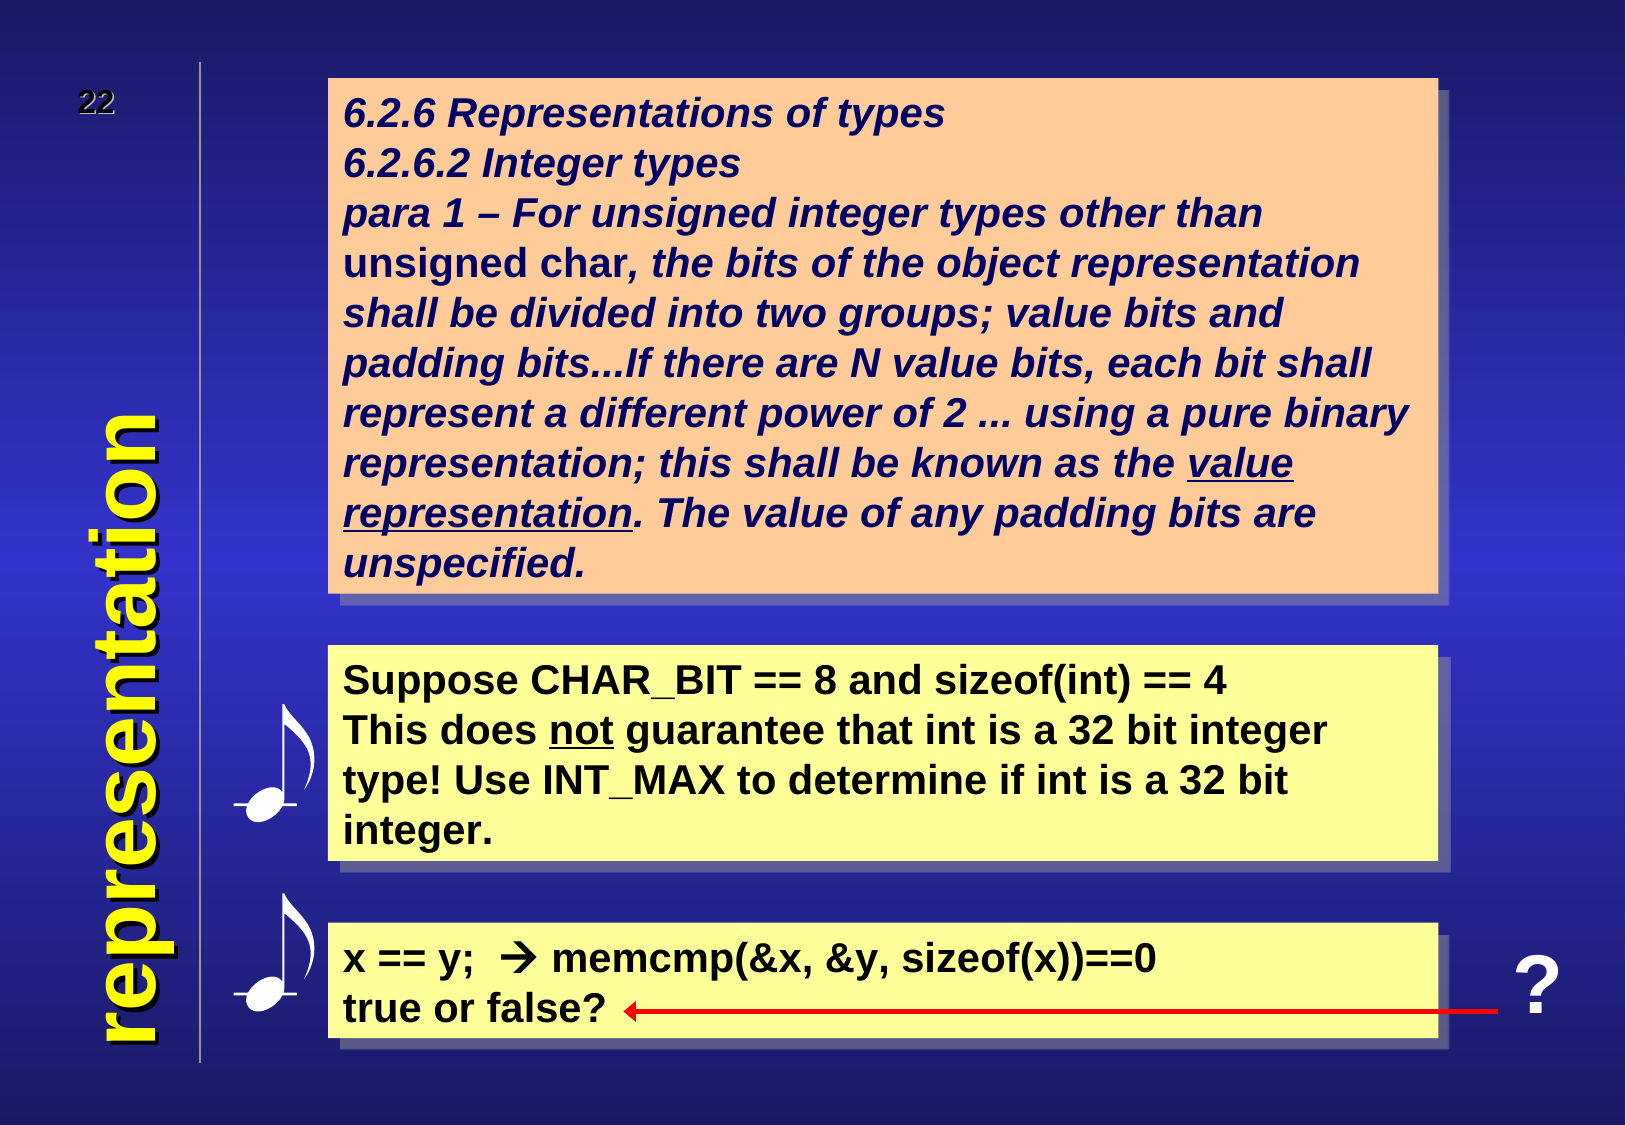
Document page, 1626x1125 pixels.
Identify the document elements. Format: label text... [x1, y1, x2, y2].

text_box [233, 704, 315, 823]
text_box x == y;  memcmp(&x, &y, sizeof(x))==0 true or false? [328, 922, 1439, 1039]
list [212, 62, 1593, 1063]
text_box 6.2.6 Representations of types 6.2.6.2 Integer types para 1 – For unsigned integer types other than unsigned char, the bits of the object representation shall be divided into two groups; value bits and padding bits...If there are N value bits, each bit shall represent a different power of 2 ... using a pure binary representation; this shall be known as the value representation. The value of any padding bits are unspecified. [328, 78, 1439, 594]
text_box [233, 893, 315, 1012]
title representation [50, 187, 188, 1063]
text_box ? [1497, 922, 1579, 1039]
text_box Suppose CHAR_BIT == 8 and sizeof(int) == 4 This does not guarantee that int is a 32 bit integer type! Use INT_MAX to determine if int is a 32 bit integer. [327, 645, 1439, 861]
